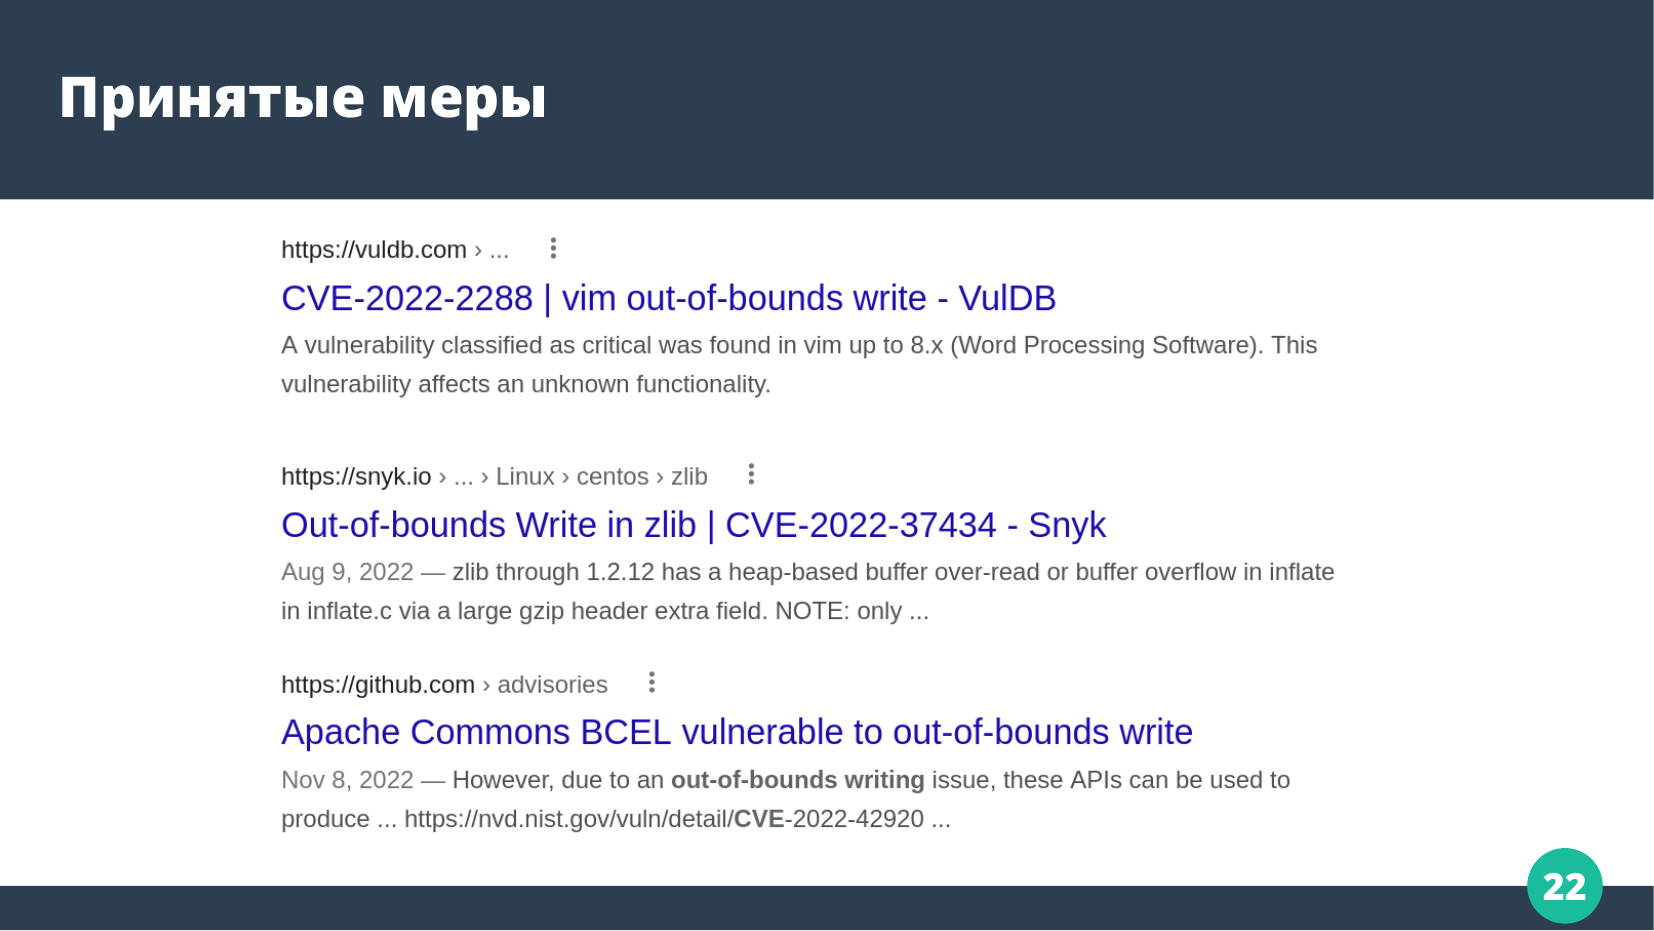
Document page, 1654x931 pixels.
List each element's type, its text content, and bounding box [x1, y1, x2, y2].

picture [271, 637, 1351, 863]
title Принятые меры [59, 37, 1595, 155]
picture [271, 225, 1351, 631]
